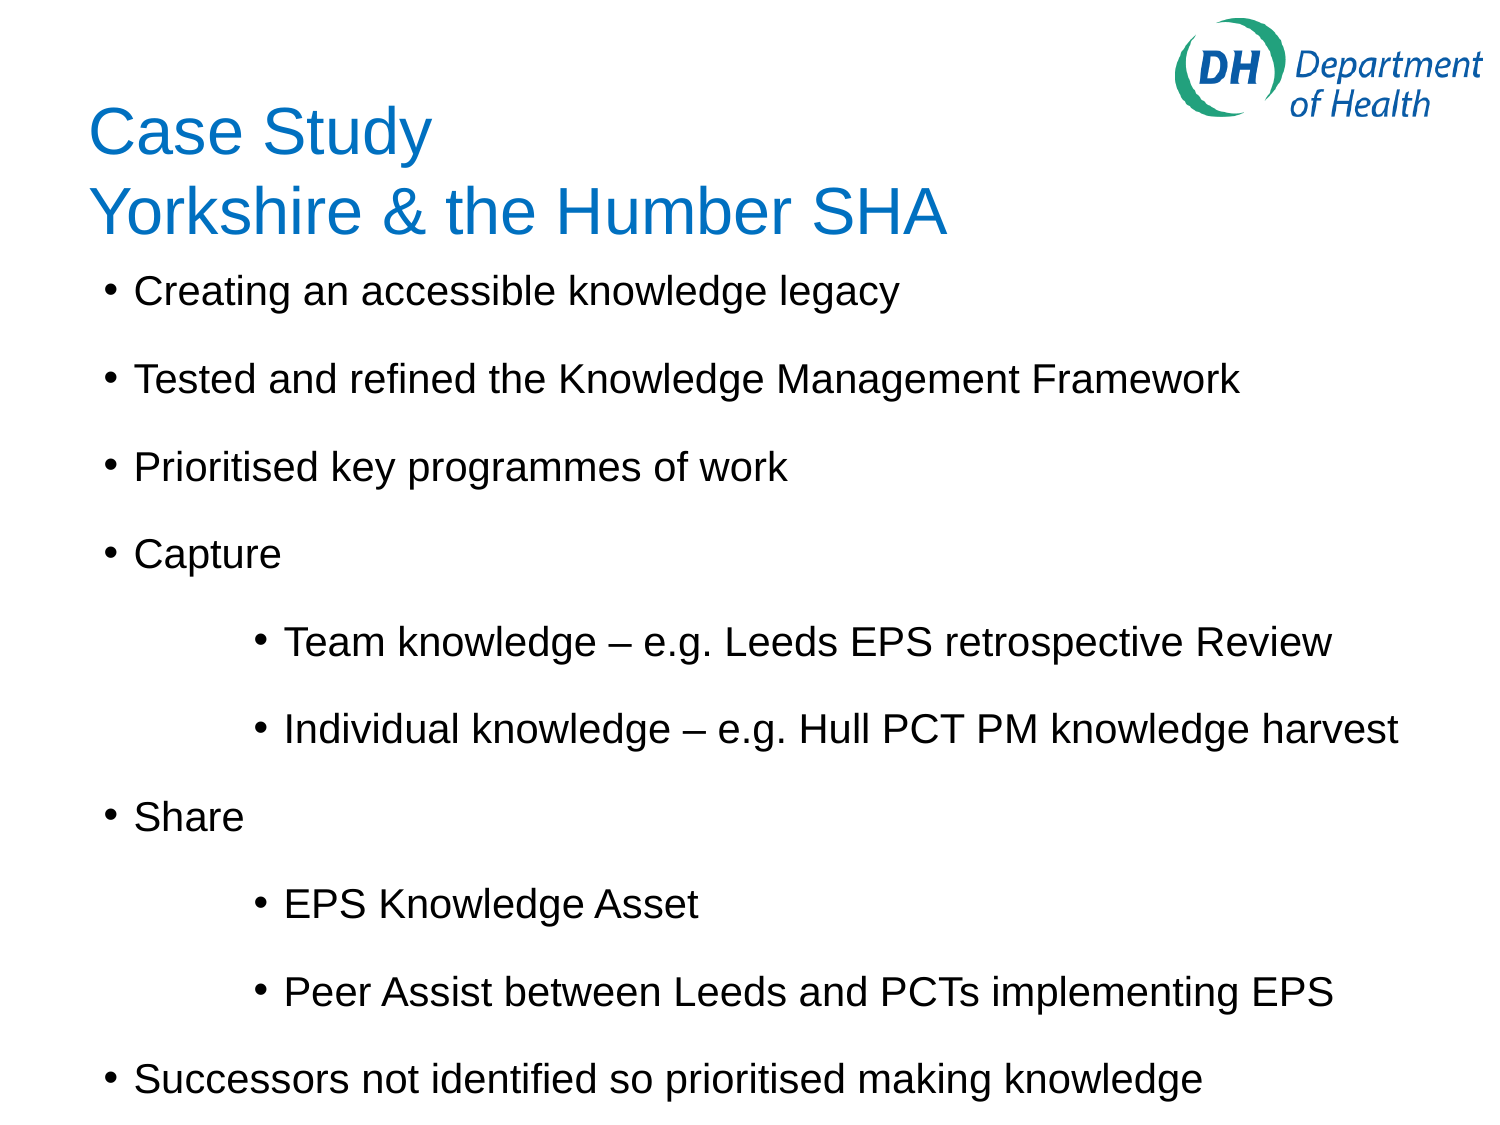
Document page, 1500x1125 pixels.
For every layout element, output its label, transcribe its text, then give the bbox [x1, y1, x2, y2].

picture [1175, 19, 1483, 117]
text_box Creating an accessible knowledge legacy Tested and refined the Knowledge Management Framework Prioritised key programmes of work Capture Team knowledge – e.g. Leeds EPS retrospective Review Individual knowledge – e.g. Hull PCT PM knowledge harvest Share EPS Knowledge Asset Peer Assist between Leeds and PCTs implementing EPS Successors not identified so prioritised making knowledge accessible [88, 268, 1424, 1109]
title Case Study Yorkshire & the Humber SHA [73, 80, 1424, 268]
